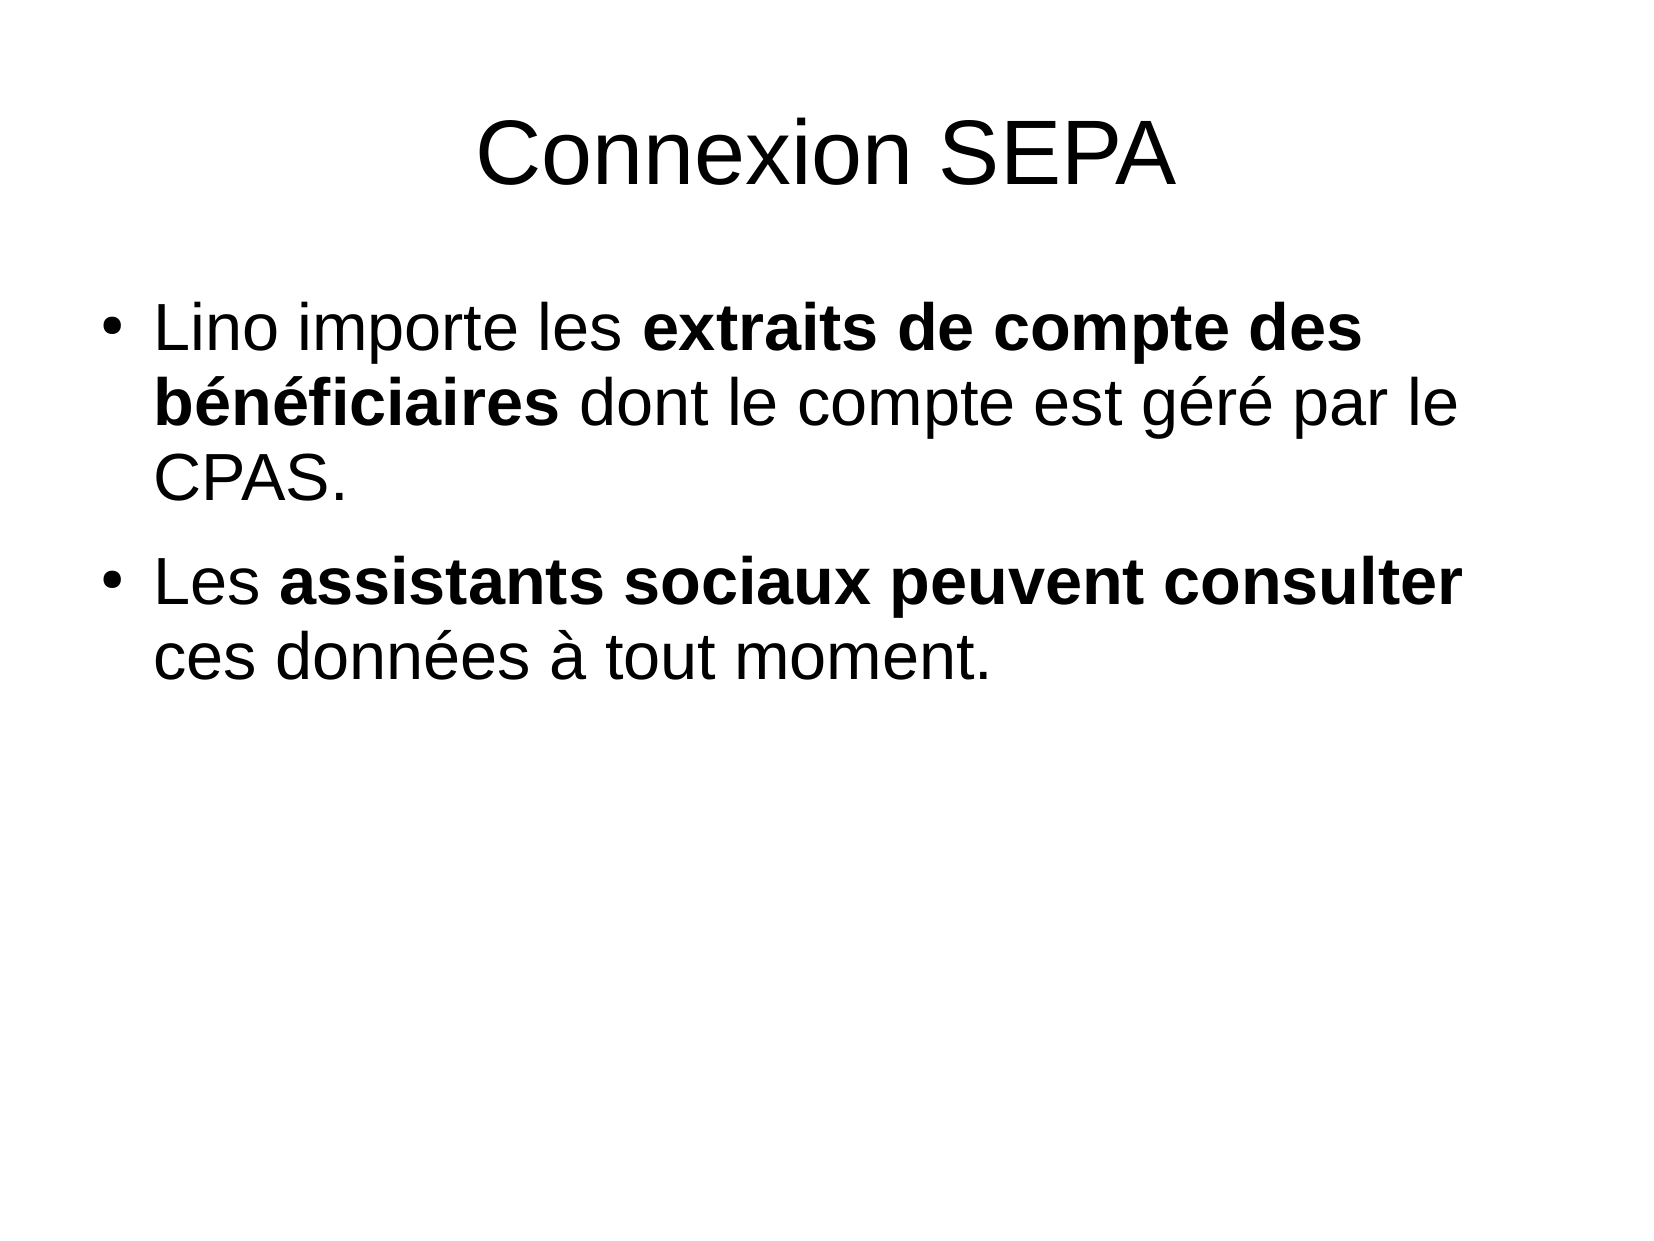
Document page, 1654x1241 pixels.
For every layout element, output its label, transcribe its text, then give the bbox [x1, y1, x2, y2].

list Lino importe les extraits de compte des bénéficiaires dont le compte est géré par le CPAS. Les assistants sociaux peuvent consulter ces données à tout moment. [82, 290, 1571, 1182]
title Connexion SEPA [82, 49, 1571, 257]
